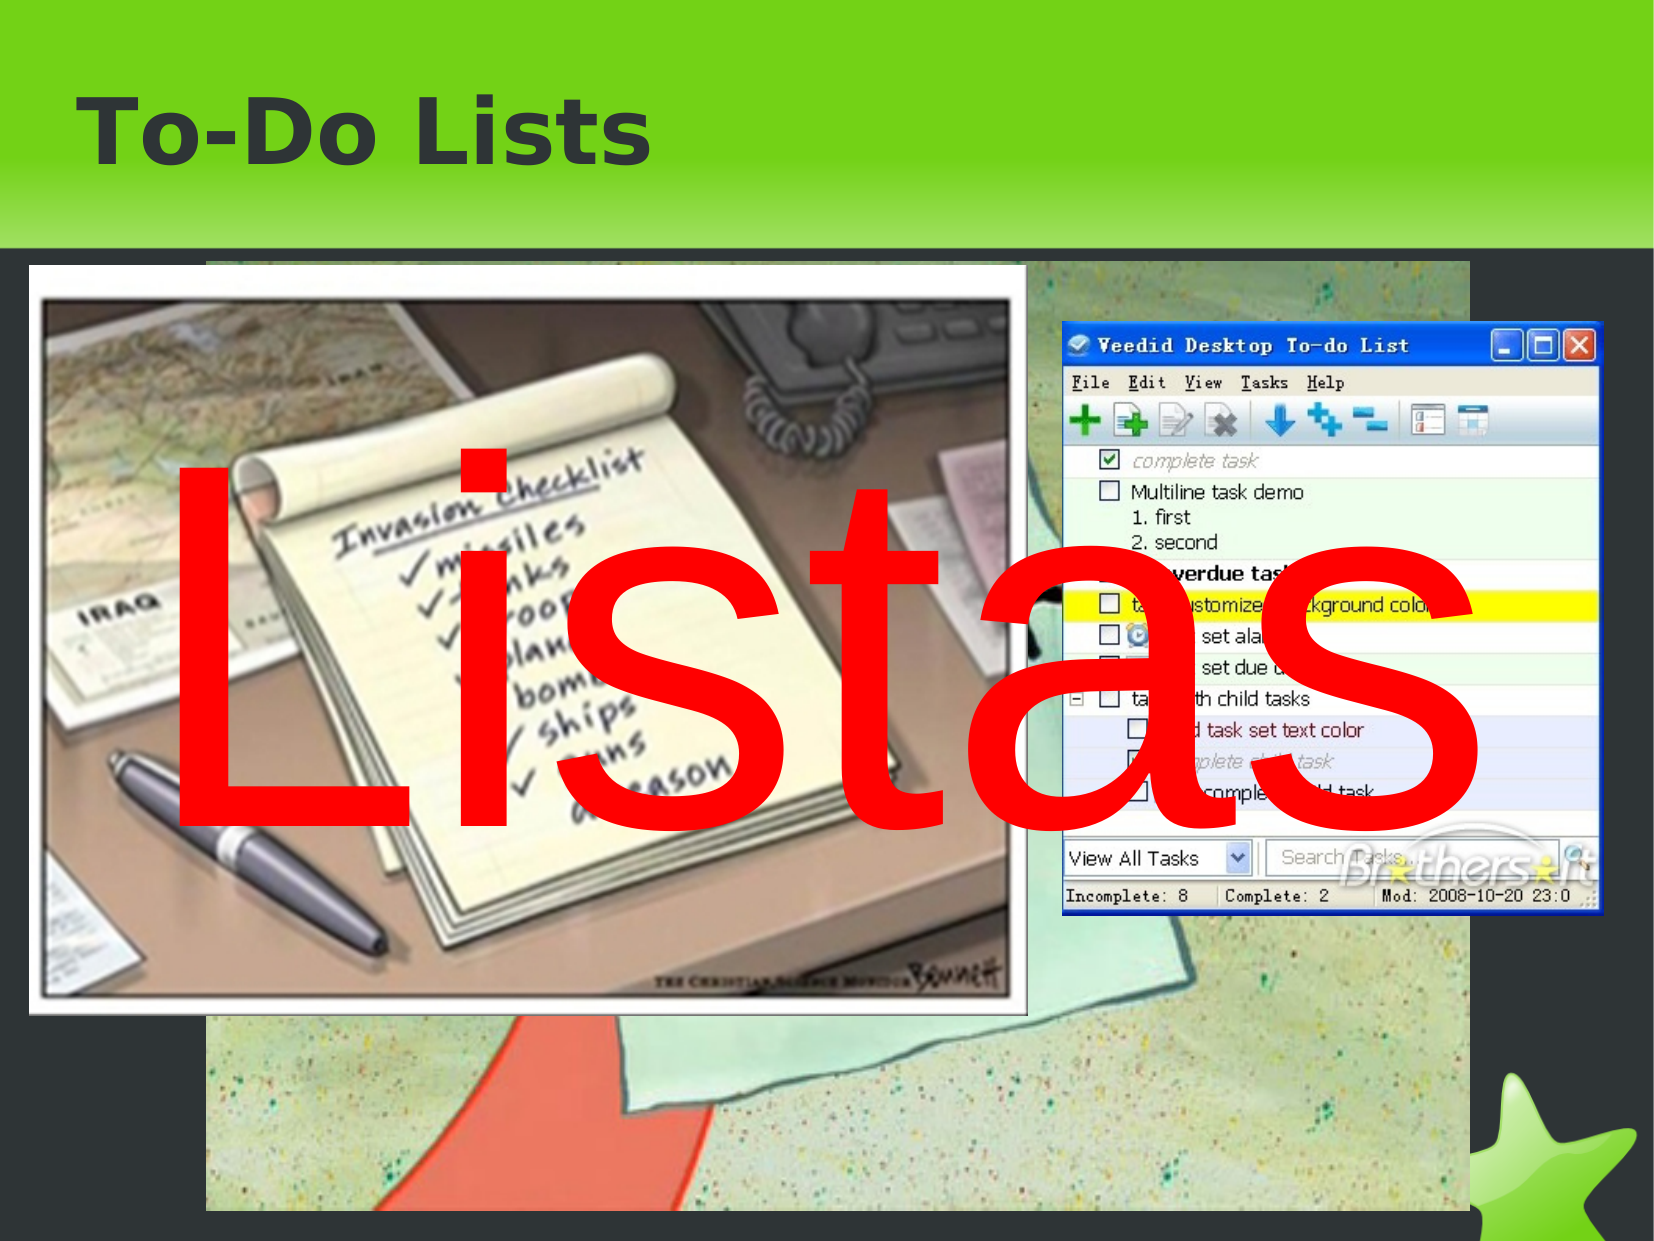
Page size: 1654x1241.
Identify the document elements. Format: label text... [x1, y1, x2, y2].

title To-Do Lists [76, 29, 1565, 237]
picture [0, 0, 1654, 1241]
text_box Listas [122, 347, 1513, 944]
